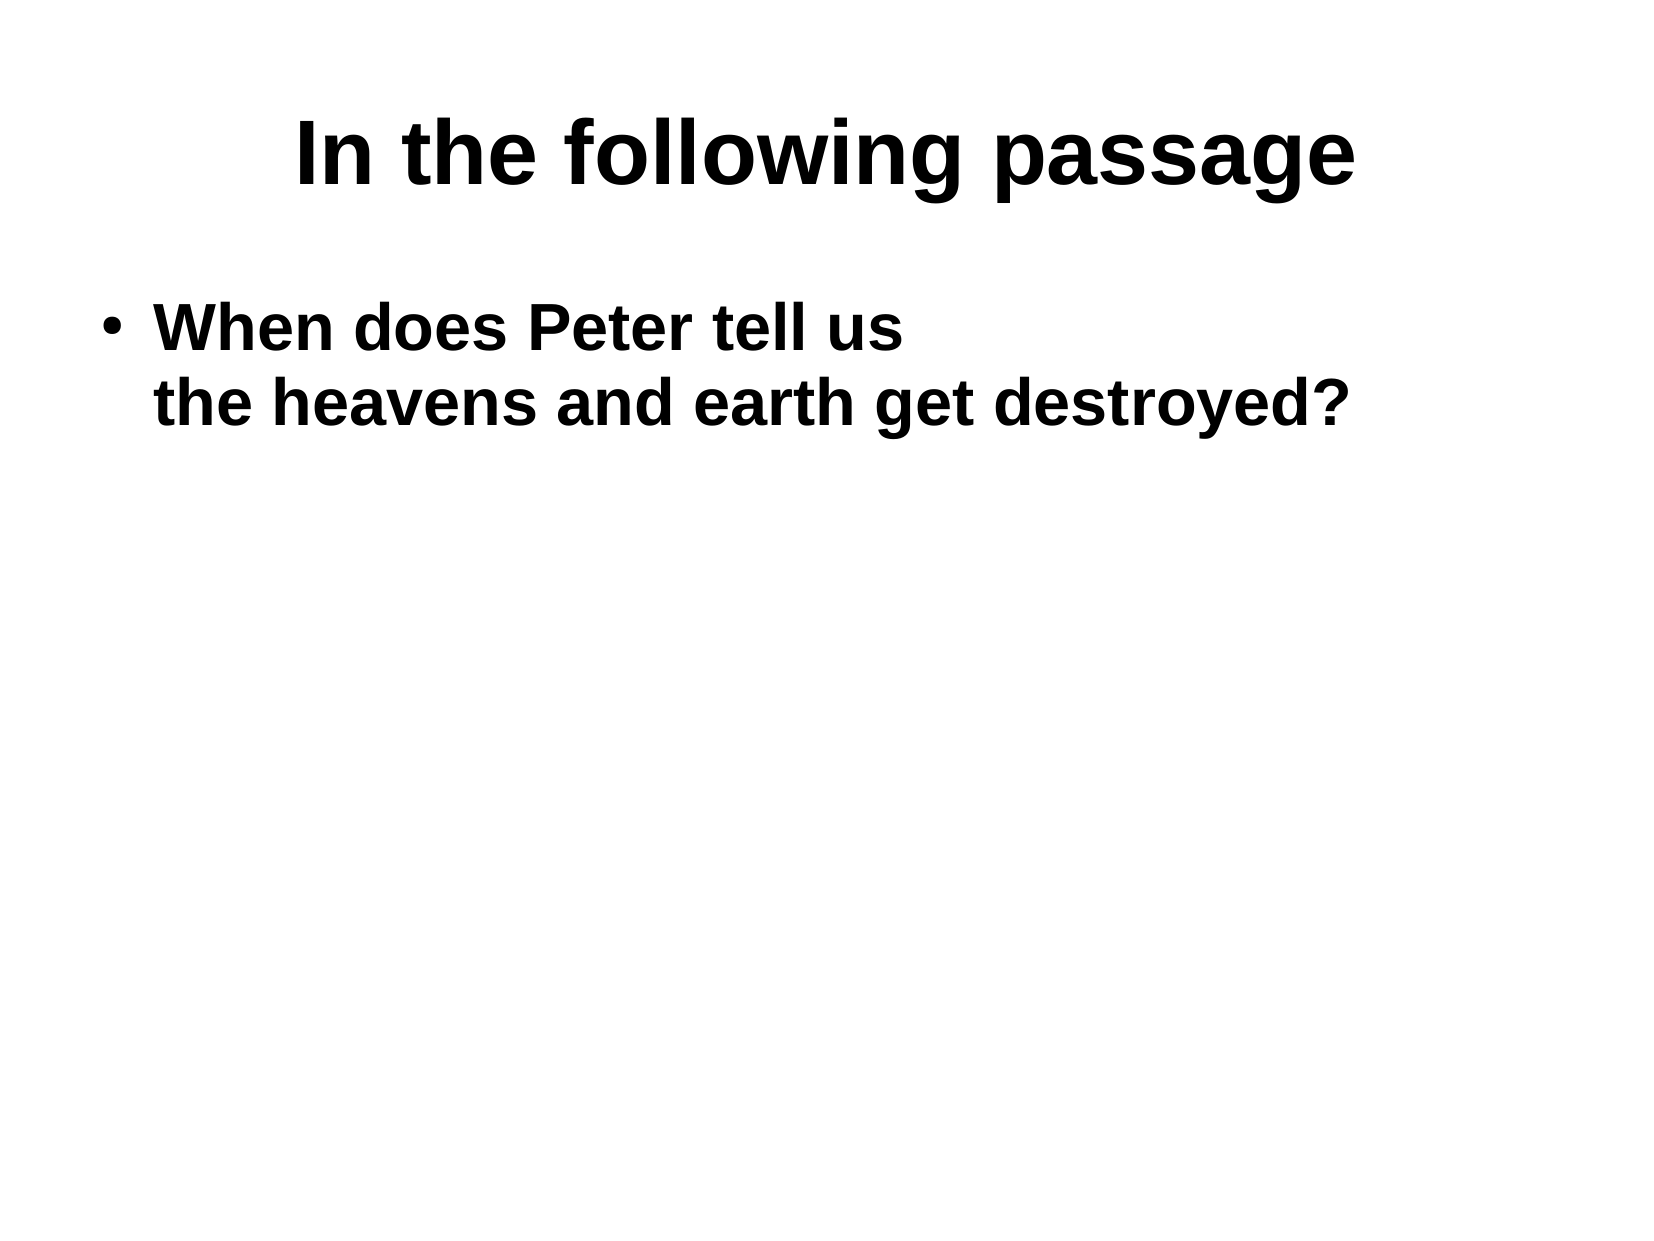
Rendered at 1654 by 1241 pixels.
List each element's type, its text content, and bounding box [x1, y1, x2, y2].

title In the following passage [82, 49, 1571, 257]
list When does Peter tell us the heavens and earth get destroyed? [82, 290, 1571, 1109]
